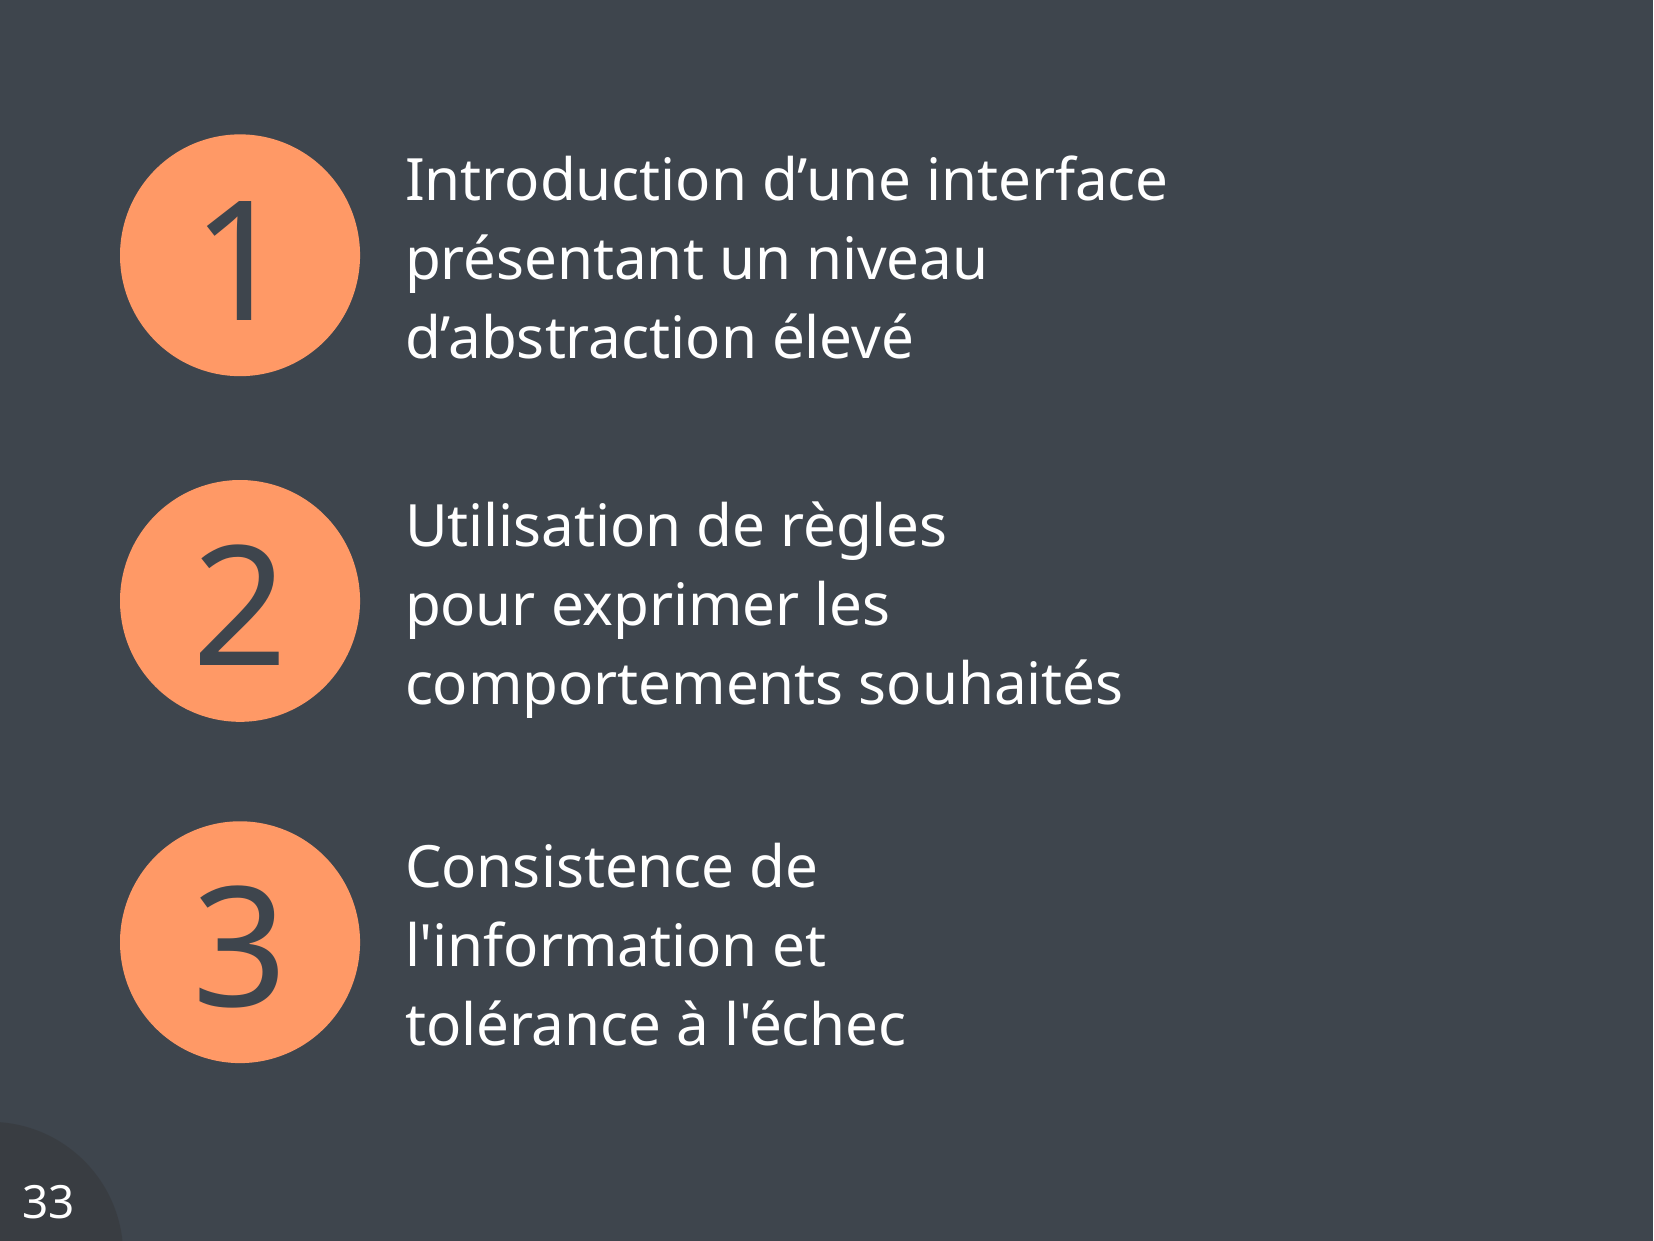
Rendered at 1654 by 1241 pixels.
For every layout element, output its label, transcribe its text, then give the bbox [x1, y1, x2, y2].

text_box 2 [120, 480, 361, 722]
title Introduction d’une interface présentant un niveau d’abstraction élevé [405, 135, 1472, 379]
title Consistence de l'information et tolérance à l'échec [405, 822, 1472, 1066]
title Utilisation de règles pour exprimer les comportements souhaités [405, 481, 1472, 724]
text_box 3 [120, 821, 361, 1064]
text_box 1 [120, 134, 361, 377]
